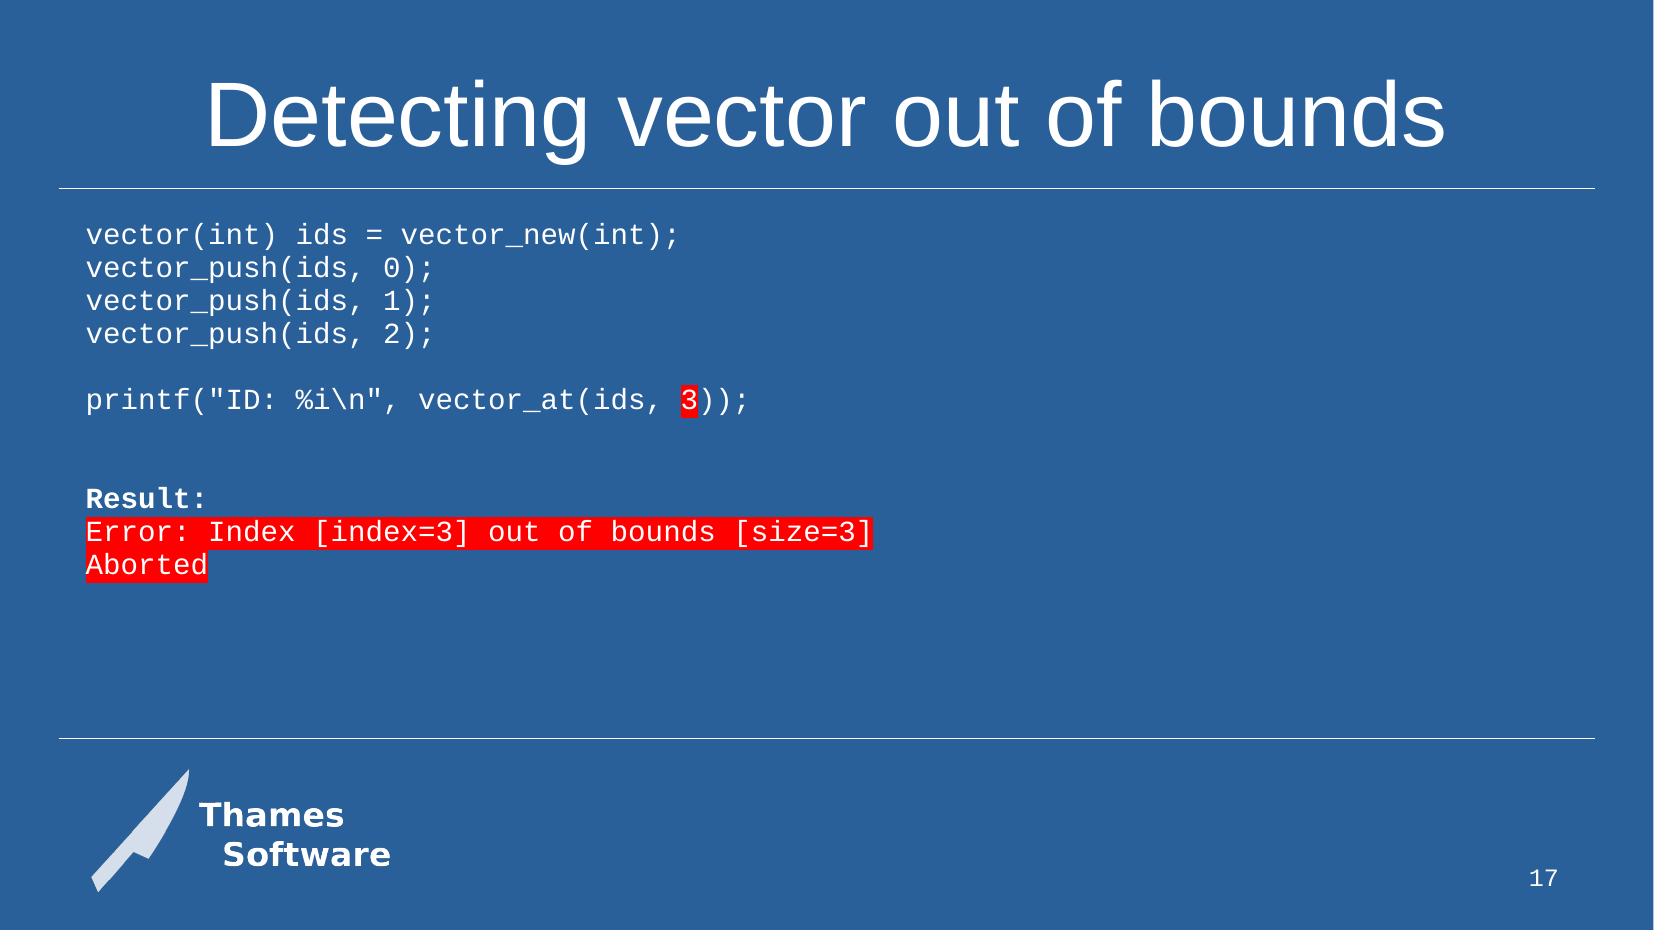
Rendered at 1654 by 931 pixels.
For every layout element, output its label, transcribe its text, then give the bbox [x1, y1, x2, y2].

picture [82, 756, 421, 907]
title Detecting vector out of bounds [82, 37, 1571, 188]
title Detecting vector out of bounds [82, 189, 1571, 193]
text_box vector(int) ids = vector_new(int); vector_push(ids, 0); vector_push(ids, 1); vector_push(ids, 2); printf("ID: %i\n", vector_at(ids, 3)); Result: Error: Index [index=3] out of bounds [size=3] Aborted [70, 212, 1571, 697]
